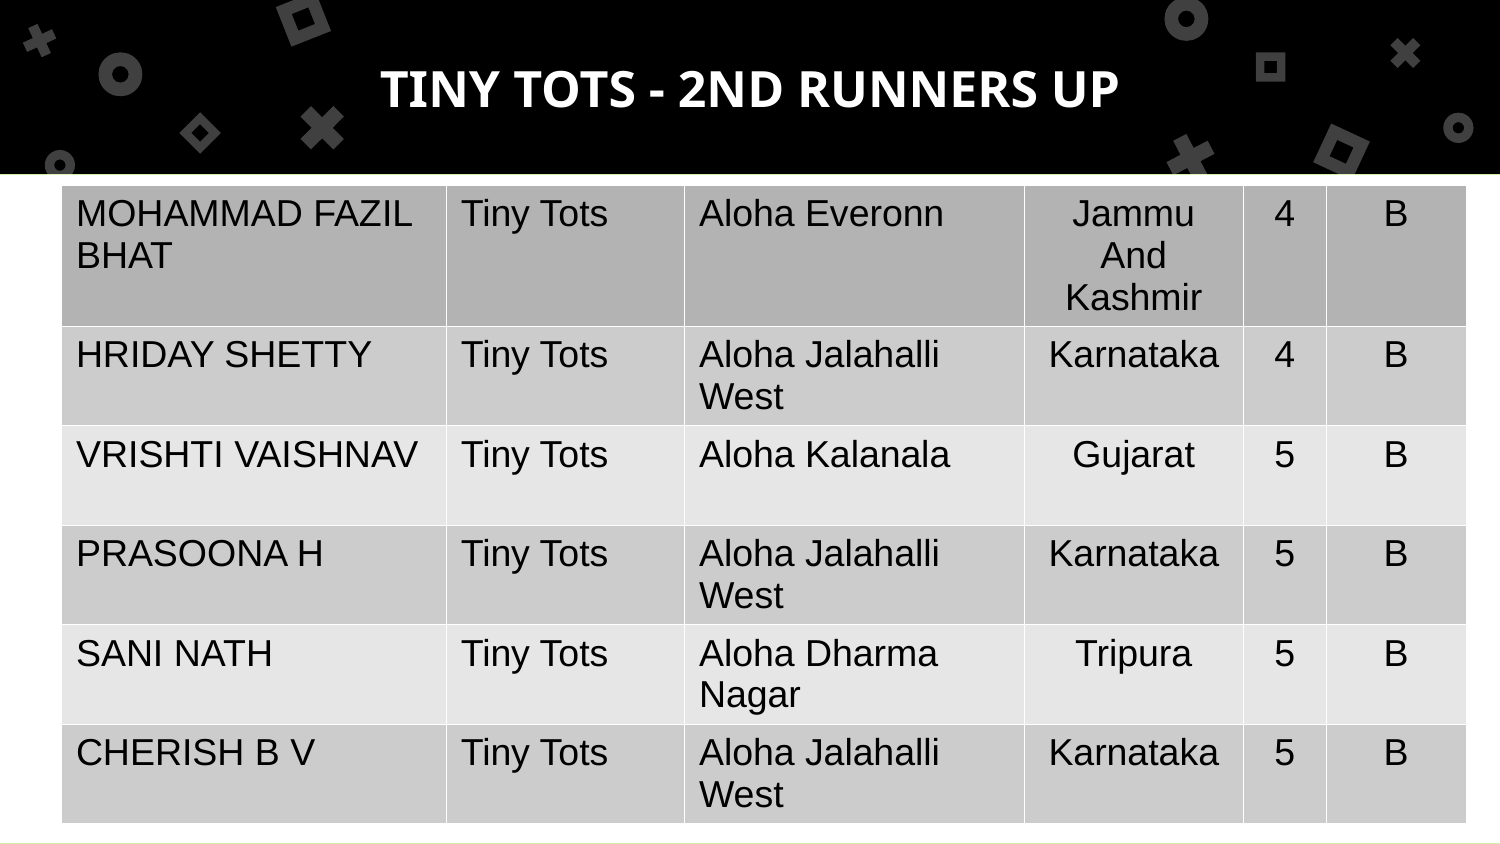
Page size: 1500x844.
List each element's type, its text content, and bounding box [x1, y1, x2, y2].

table_cell Aloha Jalahalli West [685, 725, 1024, 823]
table_cell Karnataka [1025, 327, 1243, 425]
table_header Jammu And Kashmir [1025, 186, 1243, 326]
table_cell Aloha Jalahalli West [685, 526, 1024, 624]
table_cell PRASOONA H [62, 526, 446, 624]
table_header MOHAMMAD FAZIL BHAT [62, 186, 446, 326]
table_cell 5 [1244, 426, 1326, 525]
table_cell Gujarat [1025, 426, 1243, 525]
table_cell 5 [1244, 526, 1326, 624]
table_cell CHERISH B V [62, 725, 446, 823]
table_cell Aloha Kalanala [685, 426, 1024, 525]
table_cell Aloha Jalahalli West [685, 327, 1024, 425]
table_cell 4 [1244, 327, 1326, 425]
table_cell 5 [1244, 625, 1326, 724]
table_cell Tiny Tots [447, 526, 684, 624]
table_cell Tripura [1025, 625, 1243, 724]
table_header Aloha Everonn [685, 186, 1024, 326]
table_cell Tiny Tots [447, 725, 684, 823]
table_cell B [1327, 526, 1466, 624]
table_header 4 [1244, 186, 1326, 326]
table_cell Tiny Tots [447, 625, 684, 724]
table_cell B [1327, 725, 1466, 823]
table_cell Karnataka [1025, 725, 1243, 823]
table_header Tiny Tots [447, 186, 684, 326]
text_box TINY TOTS - 2ND RUNNERS UP [75, 0, 1425, 175]
table_cell B [1327, 625, 1466, 724]
table_cell Tiny Tots [447, 426, 684, 525]
table_cell 5 [1244, 725, 1326, 823]
table_cell B [1327, 426, 1466, 525]
table_cell VRISHTI VAISHNAV [62, 426, 446, 525]
table_cell Karnataka [1025, 526, 1243, 624]
table_cell Aloha Dharma Nagar [685, 625, 1024, 724]
table_cell SANI NATH [62, 625, 446, 724]
table_cell B [1327, 327, 1466, 425]
table_cell HRIDAY SHETTY [62, 327, 446, 425]
table_cell Tiny Tots [447, 327, 684, 425]
table_header B [1327, 186, 1466, 326]
